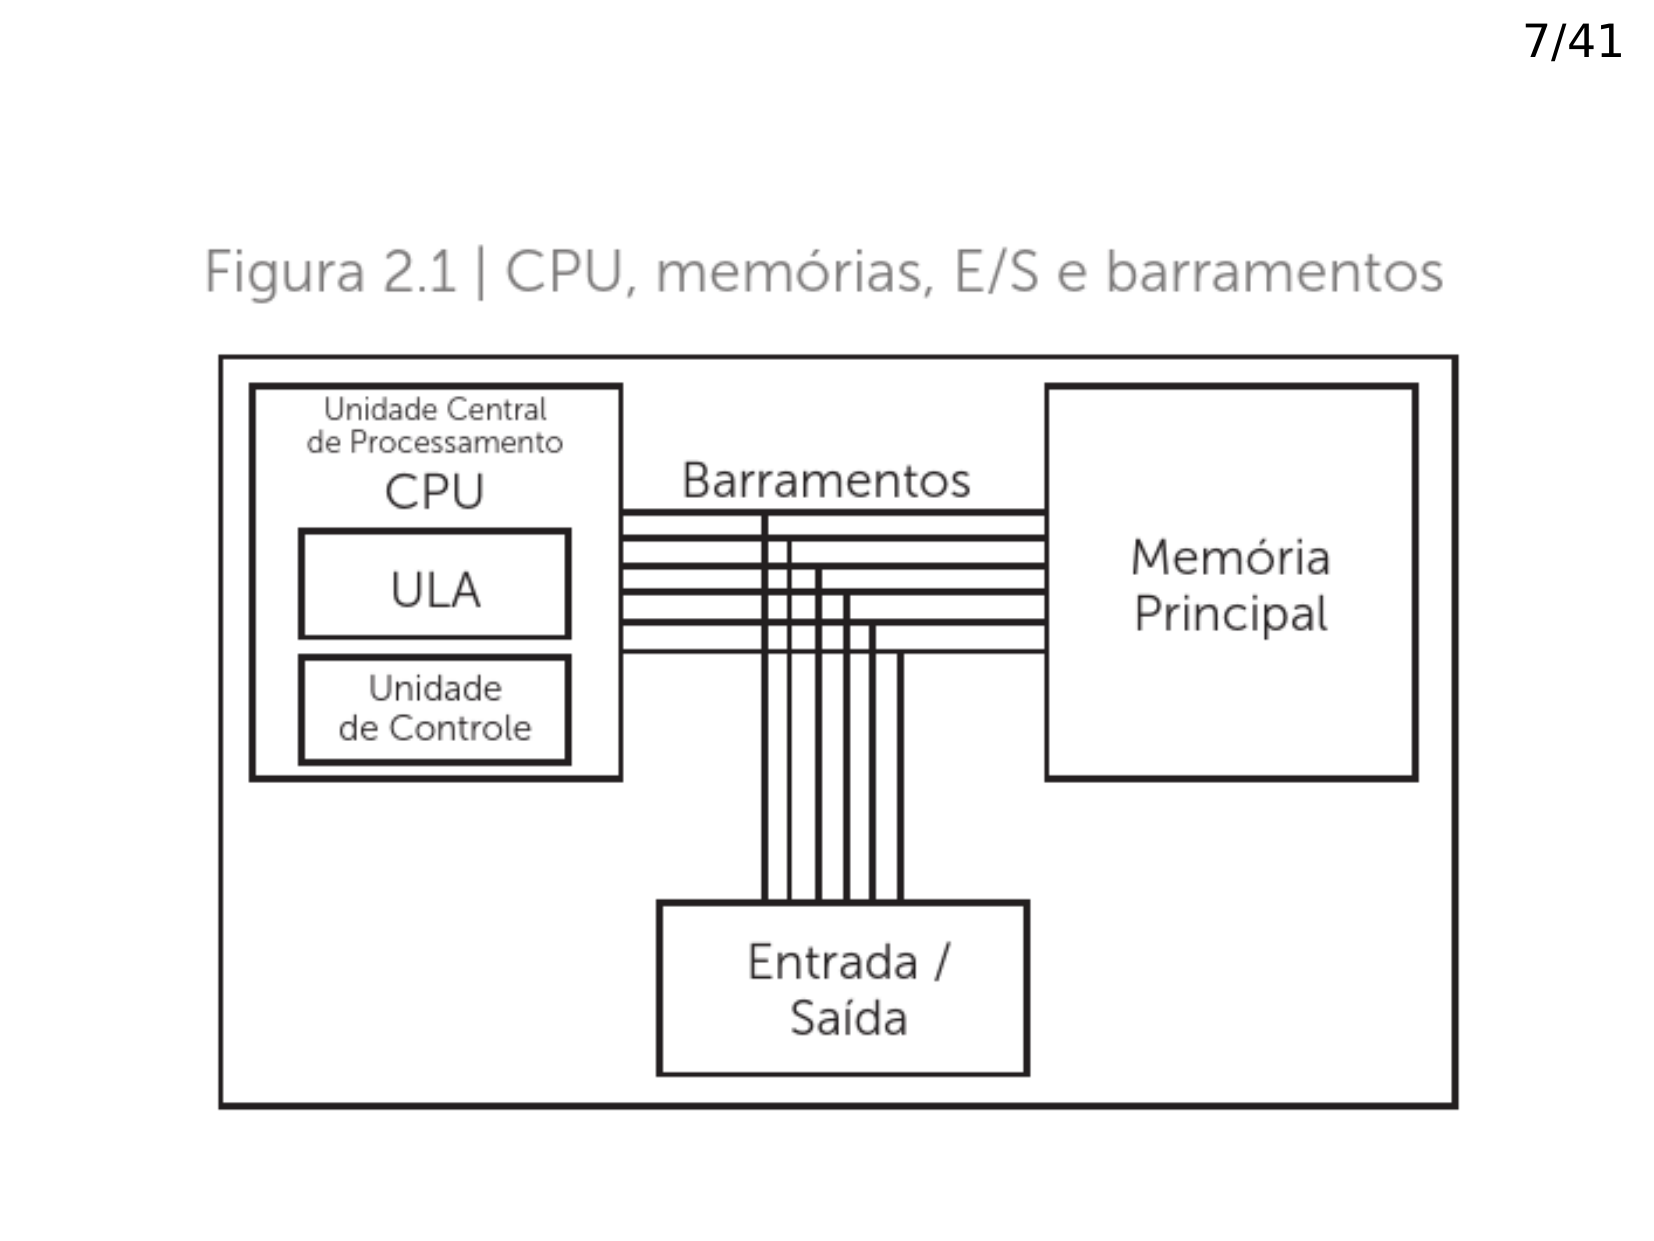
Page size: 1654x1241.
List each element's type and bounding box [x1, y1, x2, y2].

picture [198, 236, 1471, 1123]
